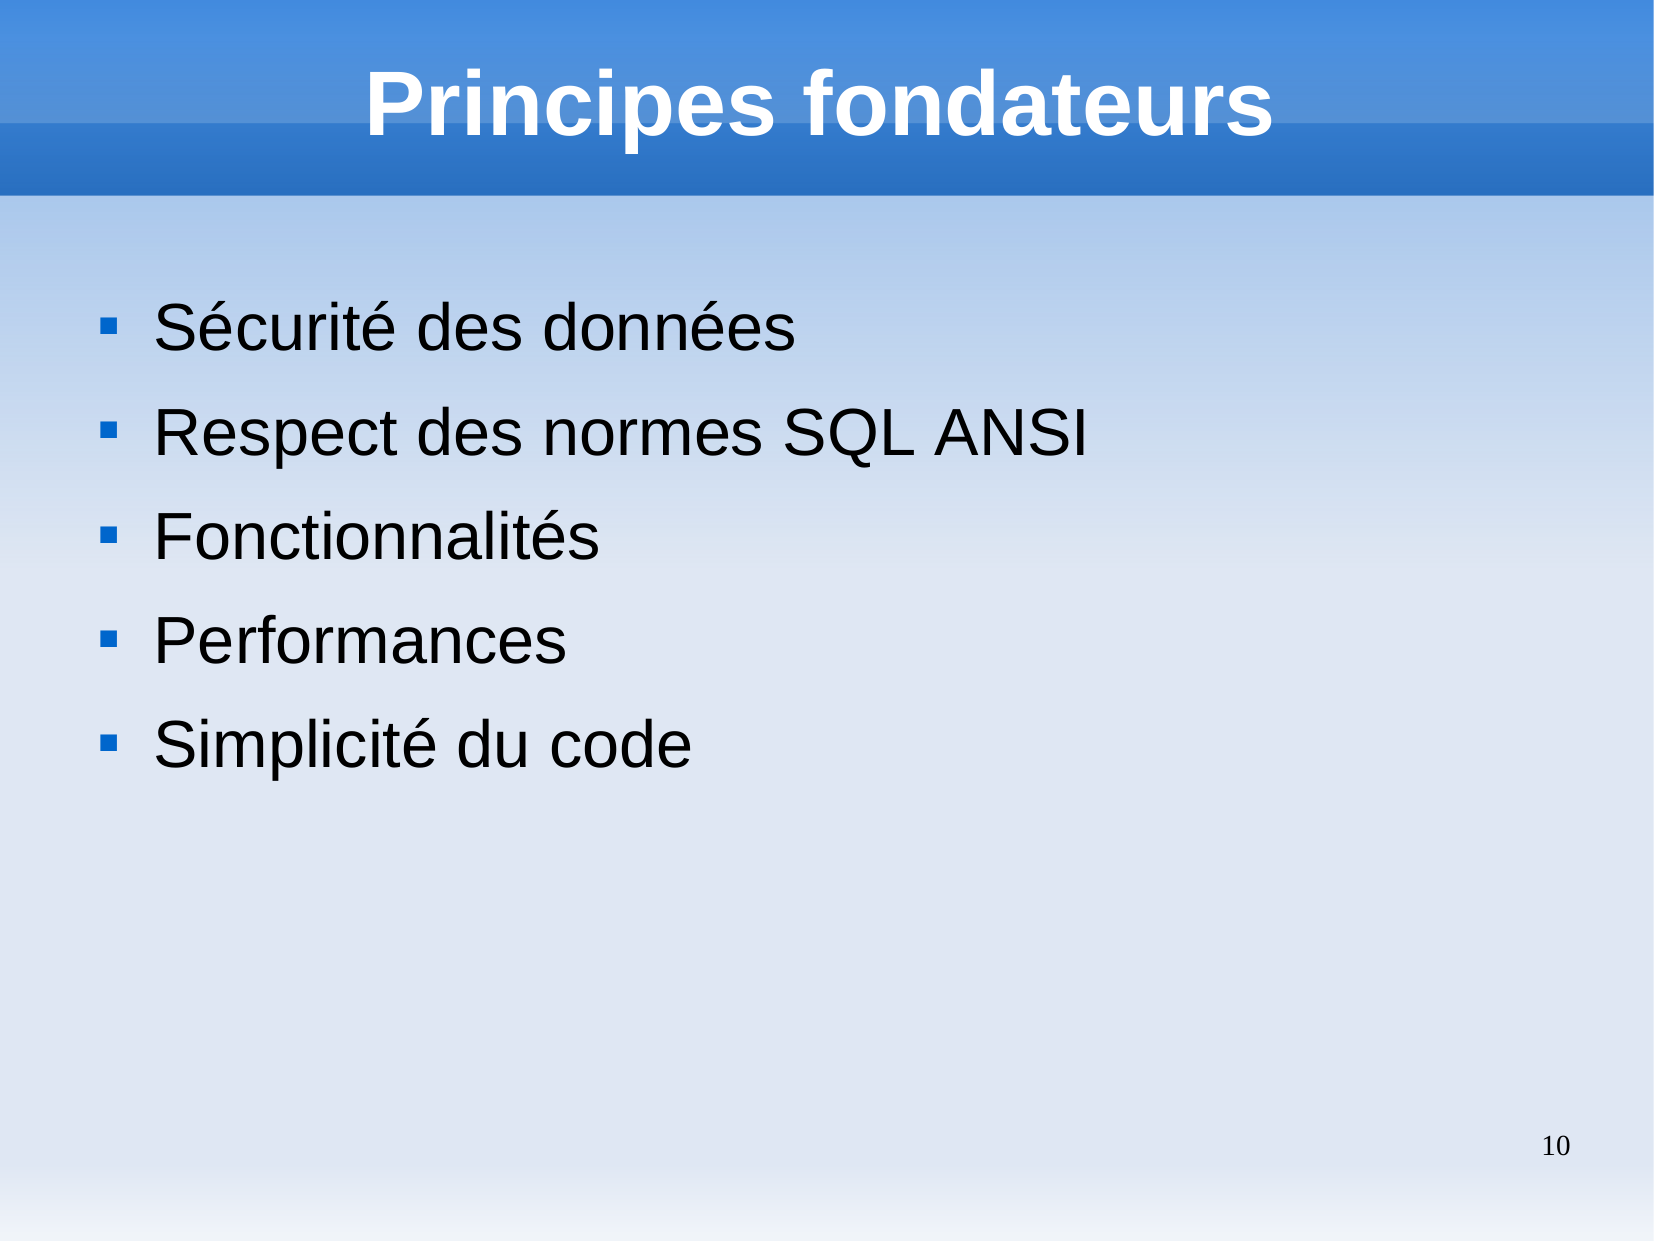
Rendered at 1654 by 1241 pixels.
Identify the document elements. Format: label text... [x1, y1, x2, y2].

picture [0, 0, 1654, 1241]
list Sécurité des données Respect des normes SQL ANSI Fonctionnalités Performances Simplicité du code [82, 290, 1571, 1109]
title Principes fondateurs [76, 0, 1565, 208]
